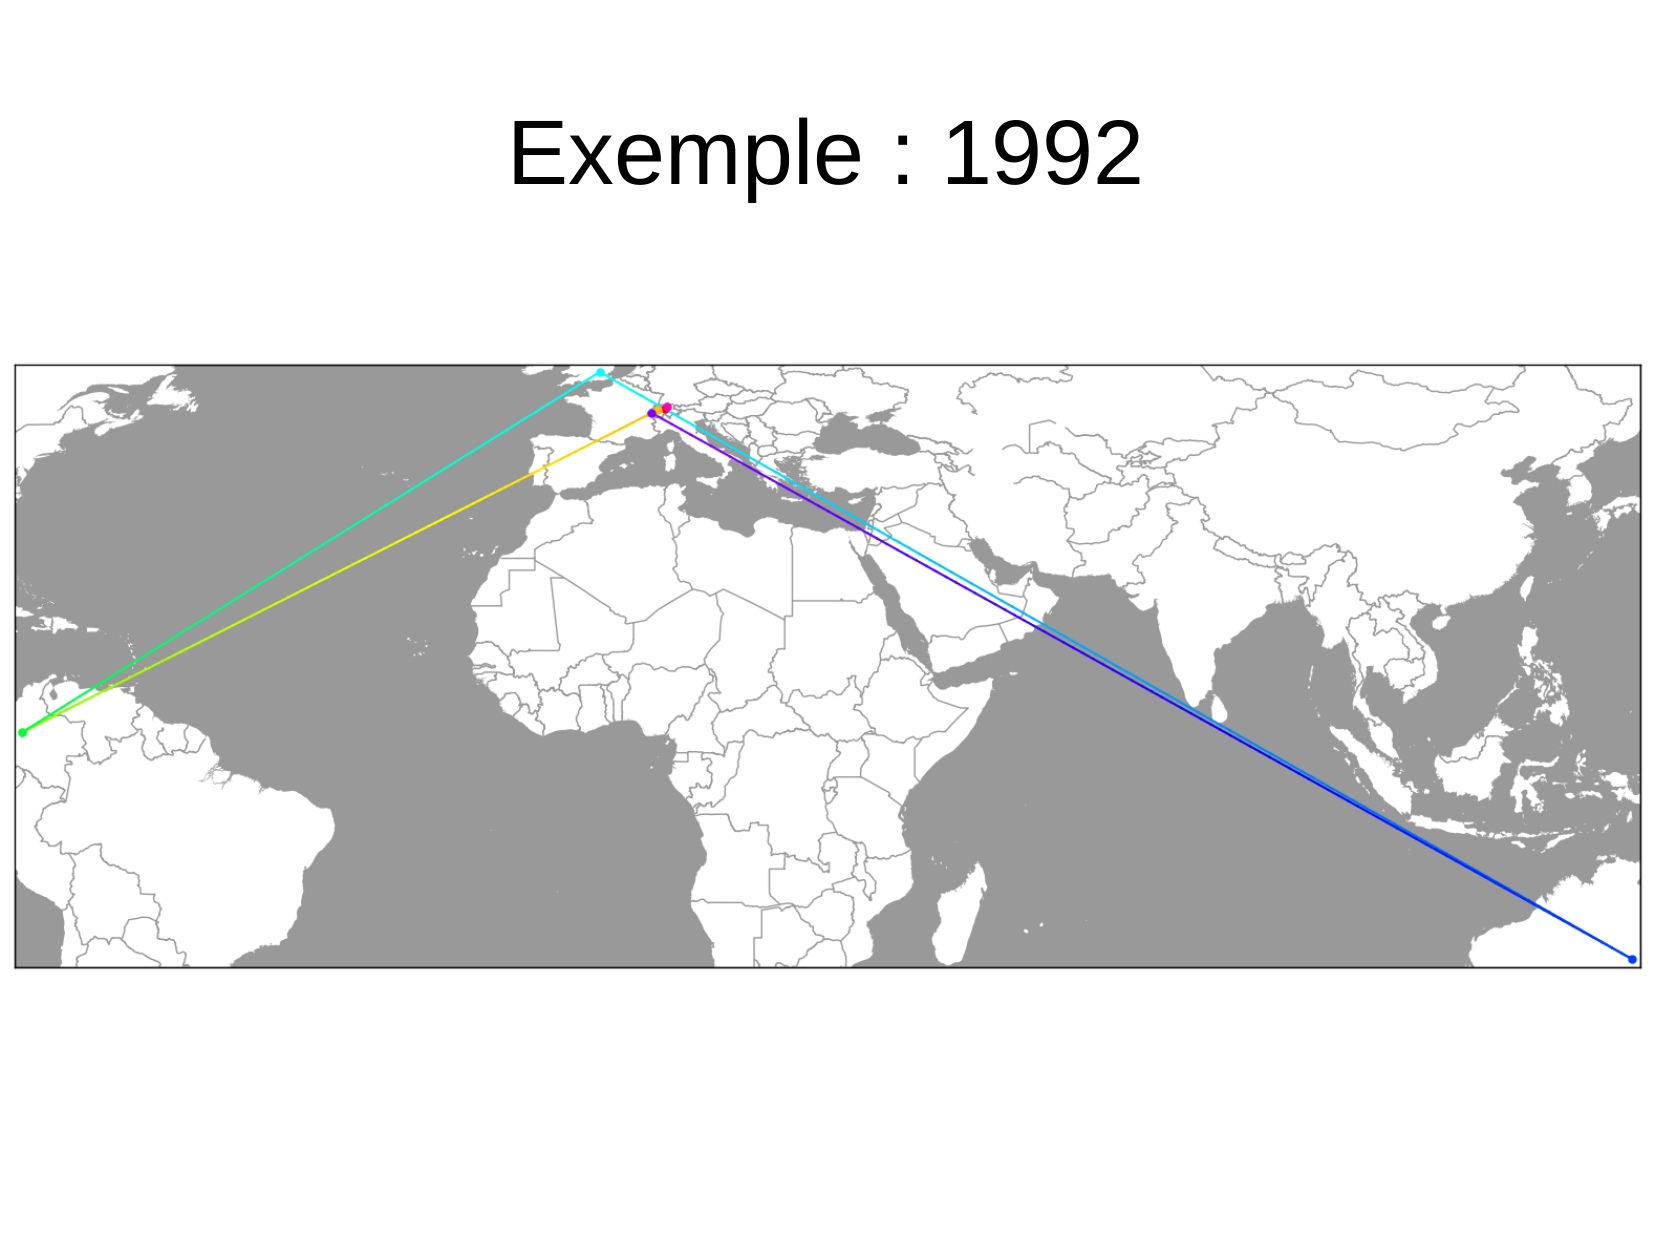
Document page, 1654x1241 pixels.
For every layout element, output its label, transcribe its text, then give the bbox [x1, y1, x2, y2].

title Exemple : 1992 [82, 49, 1571, 257]
picture [0, 351, 1654, 981]
